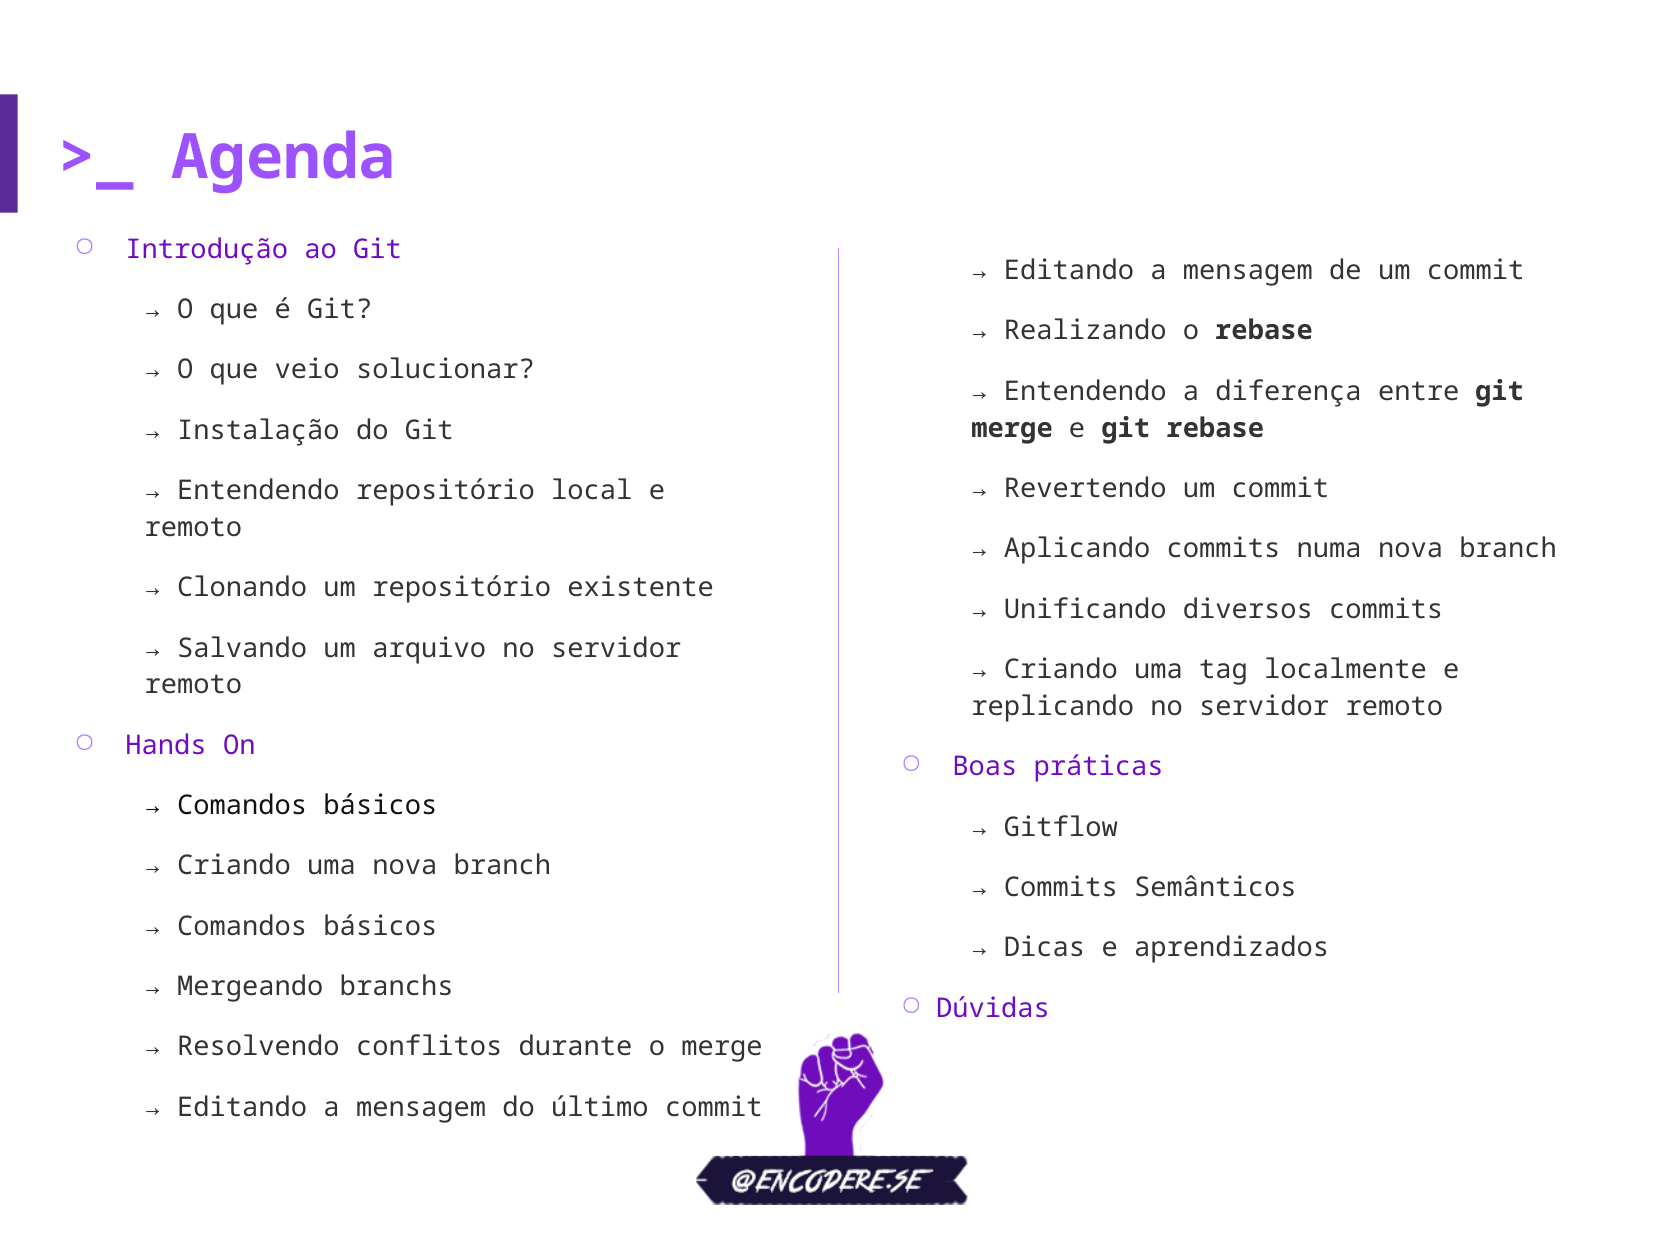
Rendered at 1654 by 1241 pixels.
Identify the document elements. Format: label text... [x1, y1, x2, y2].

text_box [0, 94, 18, 213]
title >_ Agenda [59, 112, 1355, 190]
text_box Introdução ao Git → O que é Git? → O que veio solucionar? → Instalação do Git → Entendendo repositório local e remoto → Clonando um repositório existente → Salvando um arquivo no servidor remoto Hands On → Comandos básicos → Criando uma nova branch → Comandos básicos → Mergeando branchs → Resolvendo conflitos durante o merge → Editando a mensagem do último commit [59, 221, 780, 1169]
text_box → Editando a mensagem de um commit → Realizando o rebase → Entendendo a diferença entre git merge e git rebase → Revertendo um commit → Aplicando commits numa nova branch → Unificando diversos commits → Criando uma tag localmente e replicando no servidor remoto Boas práticas → Gitflow → Commits Semânticos → Dicas e aprendizados Dúvidas [885, 243, 1607, 1111]
picture [696, 1027, 969, 1205]
